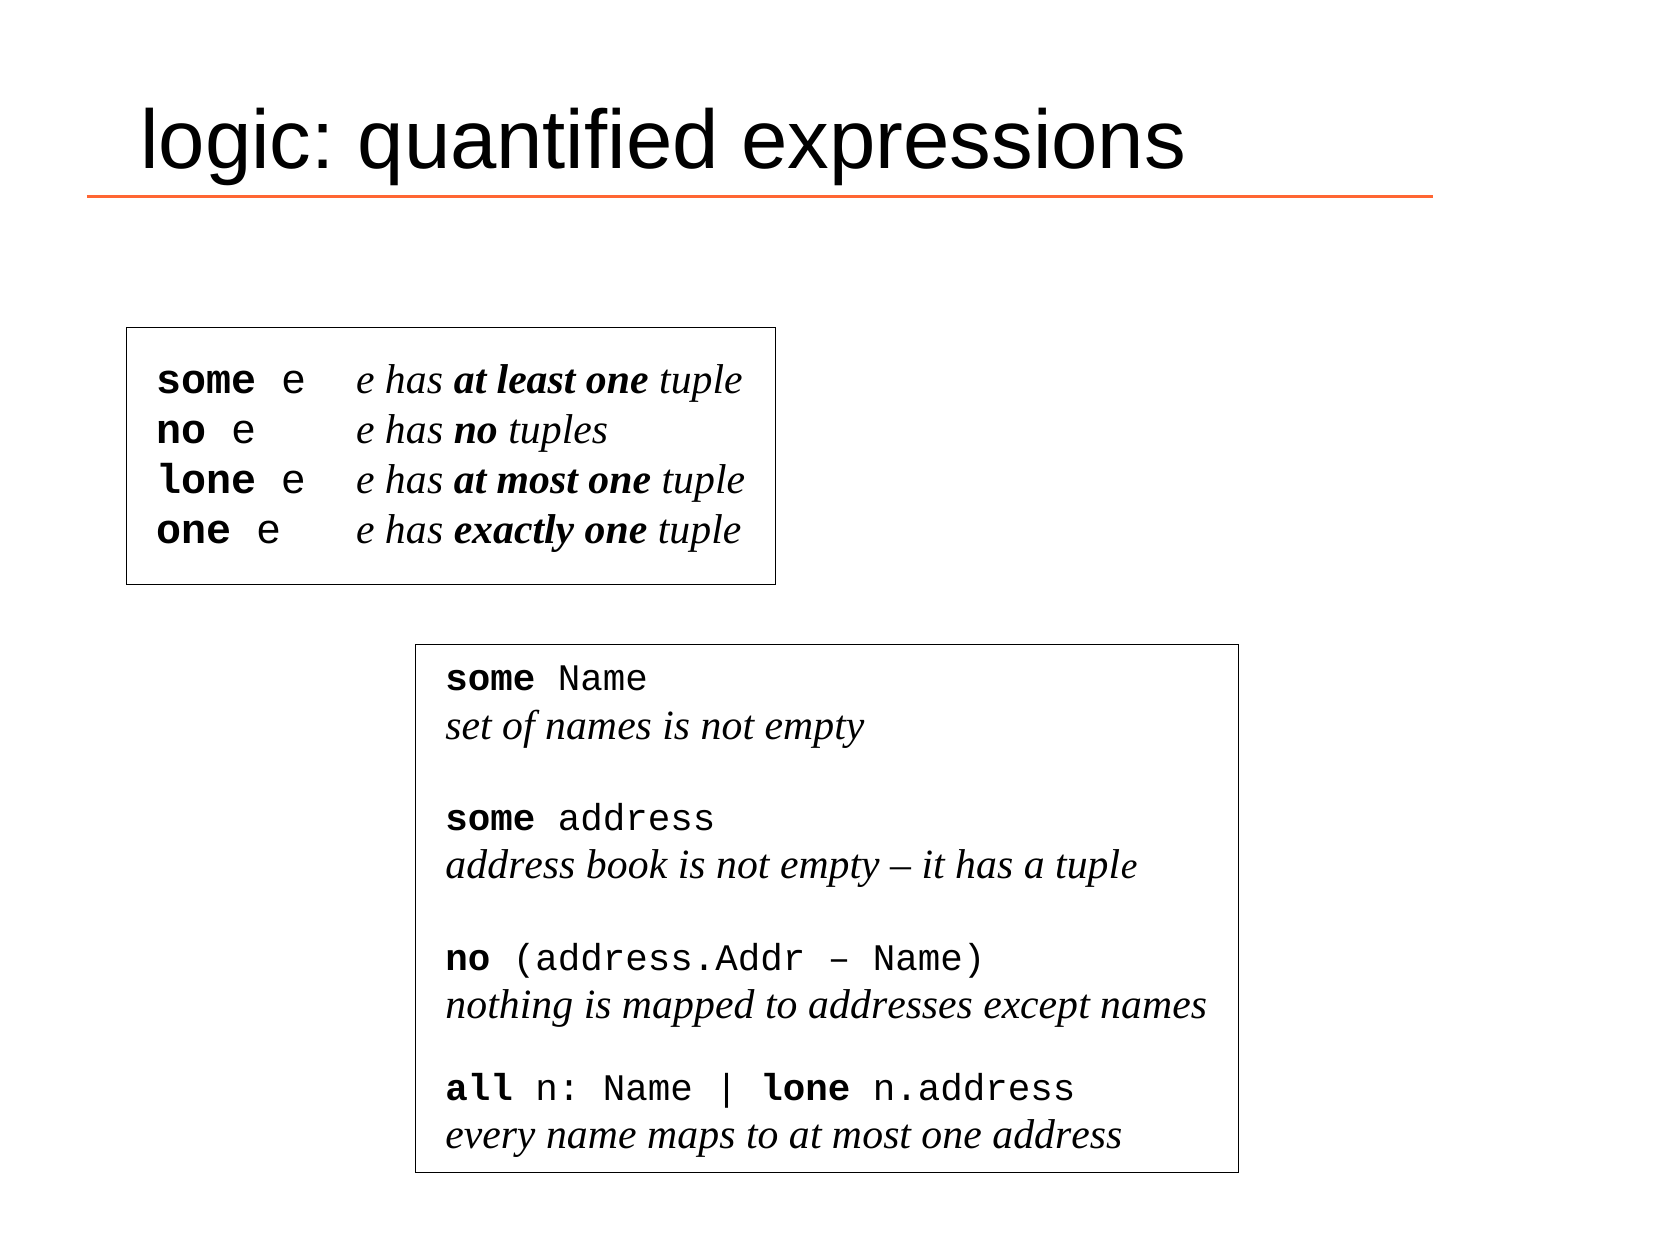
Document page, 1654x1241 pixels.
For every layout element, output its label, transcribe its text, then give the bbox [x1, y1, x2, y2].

text_box some Name set of names is not empty some address address book is not empty – it has a tuple no (address.Addr – Name) nothing is mapped to addresses except names all n: Name | lone n.address every name maps to at most one address [415, 649, 1239, 1168]
title logic: quantified expressions [140, 86, 1603, 192]
text_box some e e has at least one tuple no e e has no tuples lone e e has at most one tuple one e e has exactly one tuple [126, 327, 770, 585]
